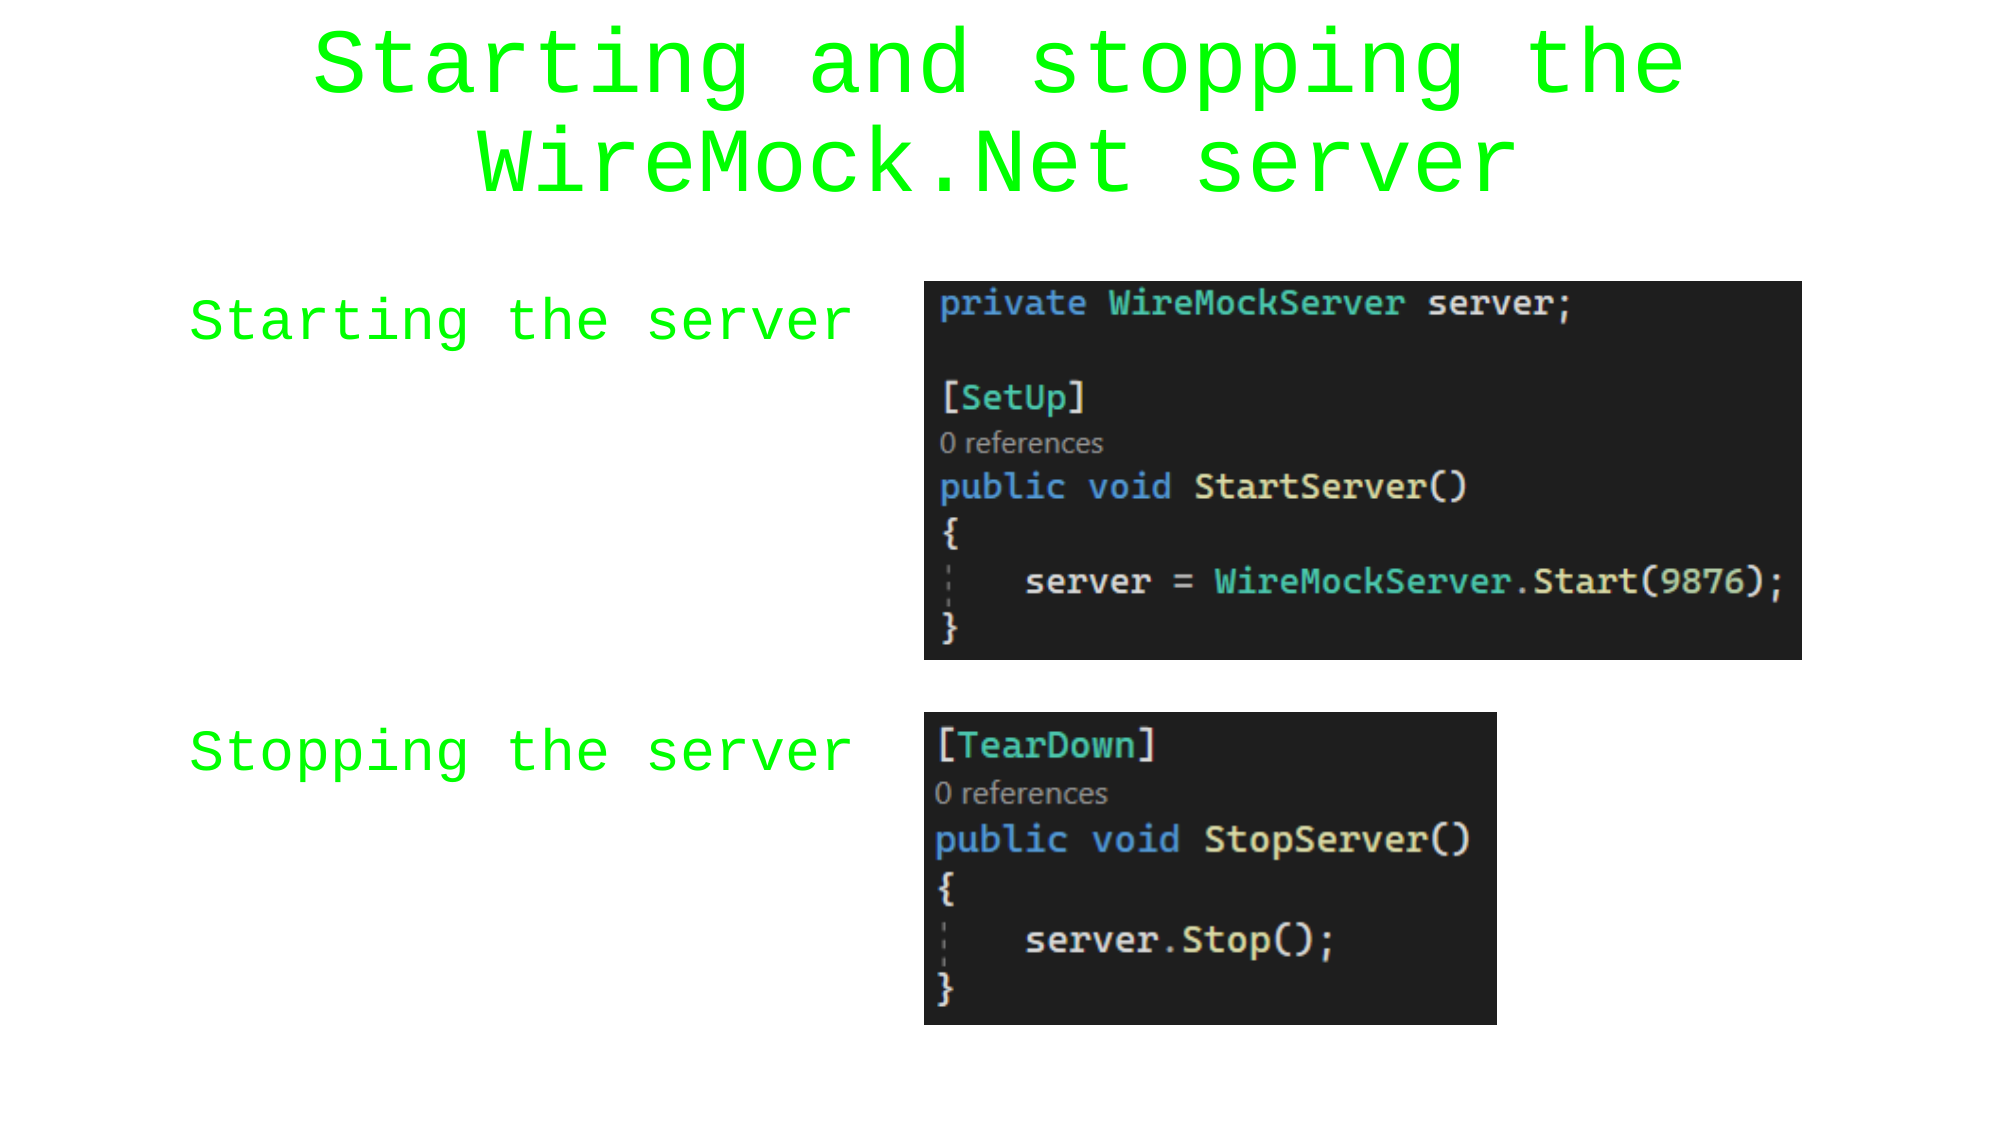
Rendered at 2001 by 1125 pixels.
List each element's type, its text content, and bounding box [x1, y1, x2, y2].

list Starting the server Stopping the server [137, 281, 1966, 1089]
picture [924, 281, 1802, 660]
picture [924, 712, 1497, 1025]
title Starting and stopping the WireMock.Net server [0, 0, 2000, 225]
